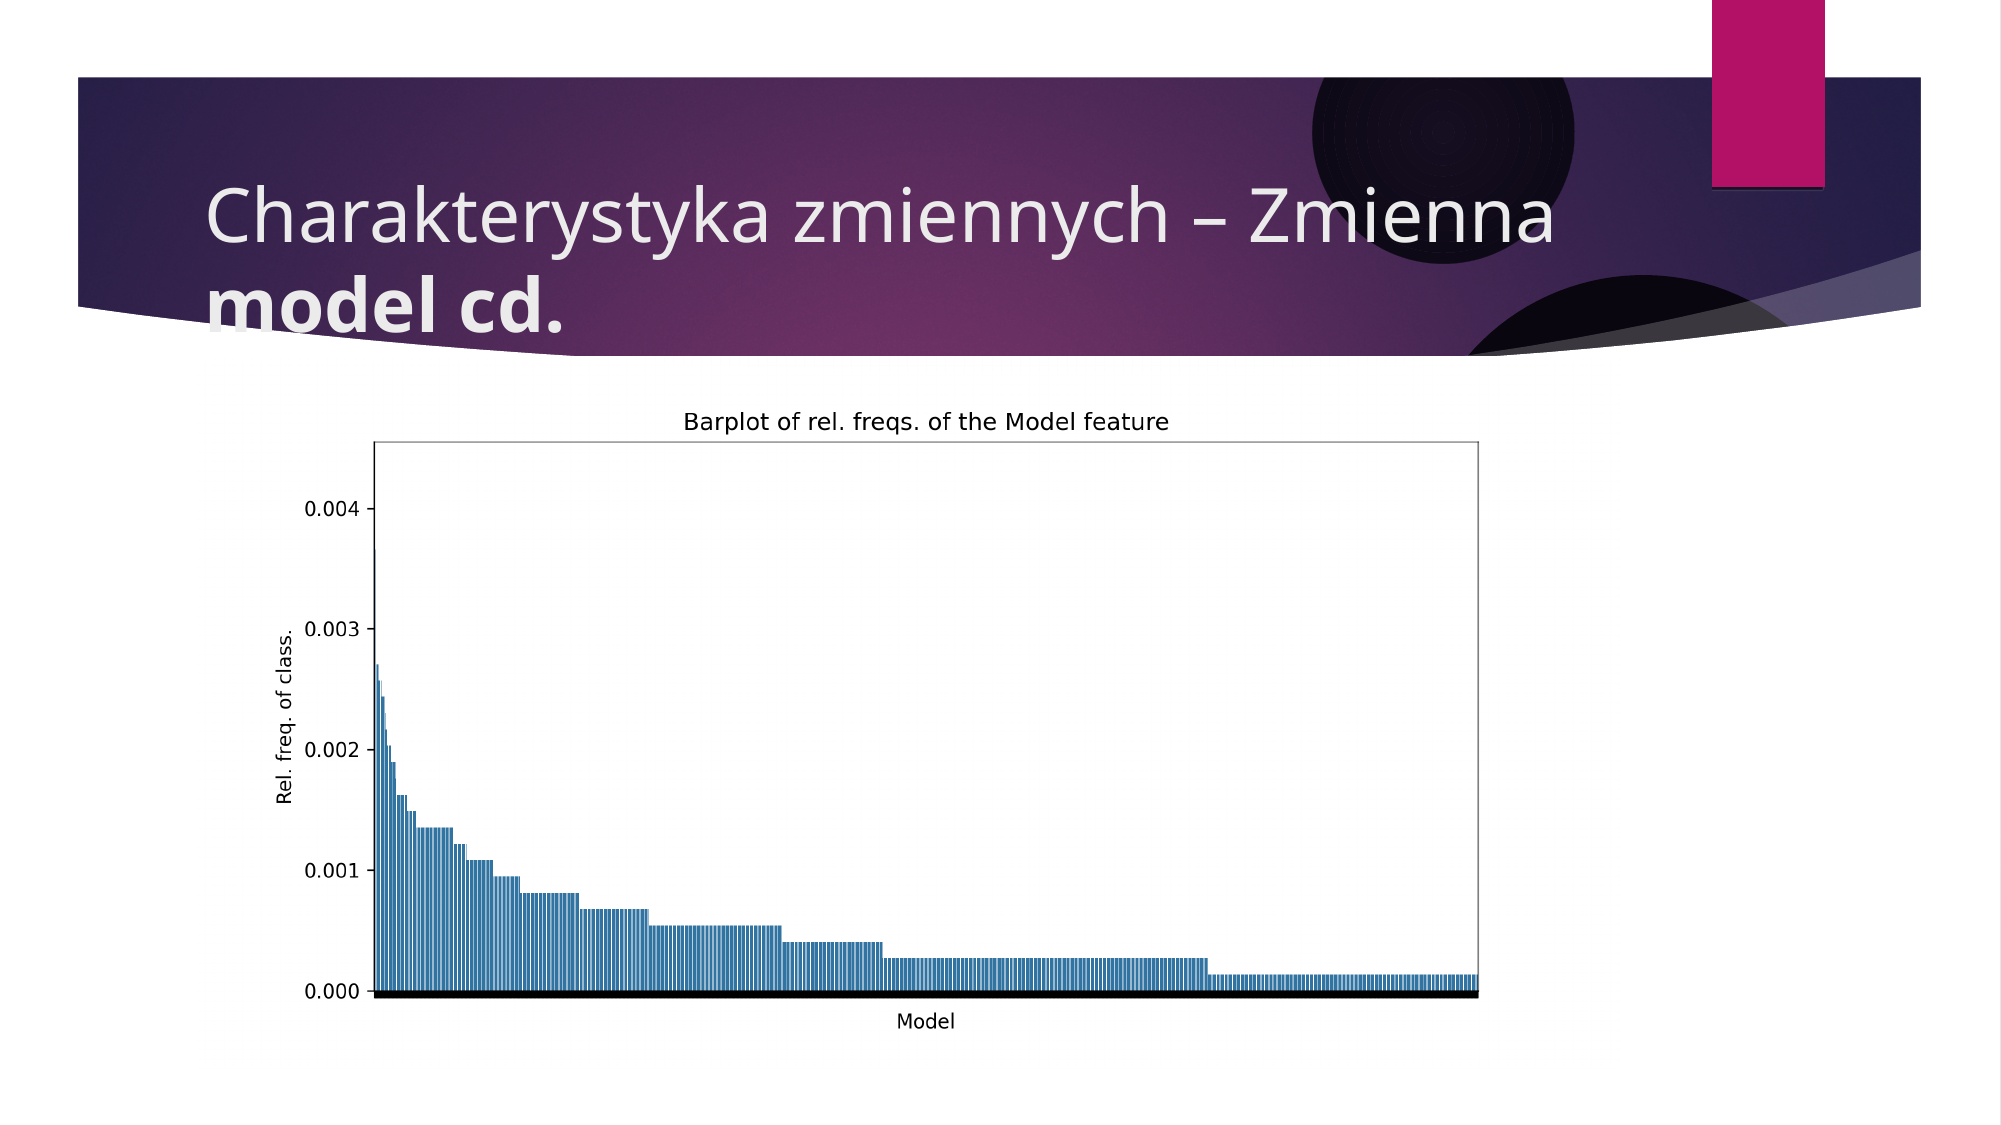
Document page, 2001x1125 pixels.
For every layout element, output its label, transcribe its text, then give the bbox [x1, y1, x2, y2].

title Charakterystyka zmiennych – Zmienna model cd. [189, 159, 1627, 276]
picture [196, 356, 1620, 1069]
